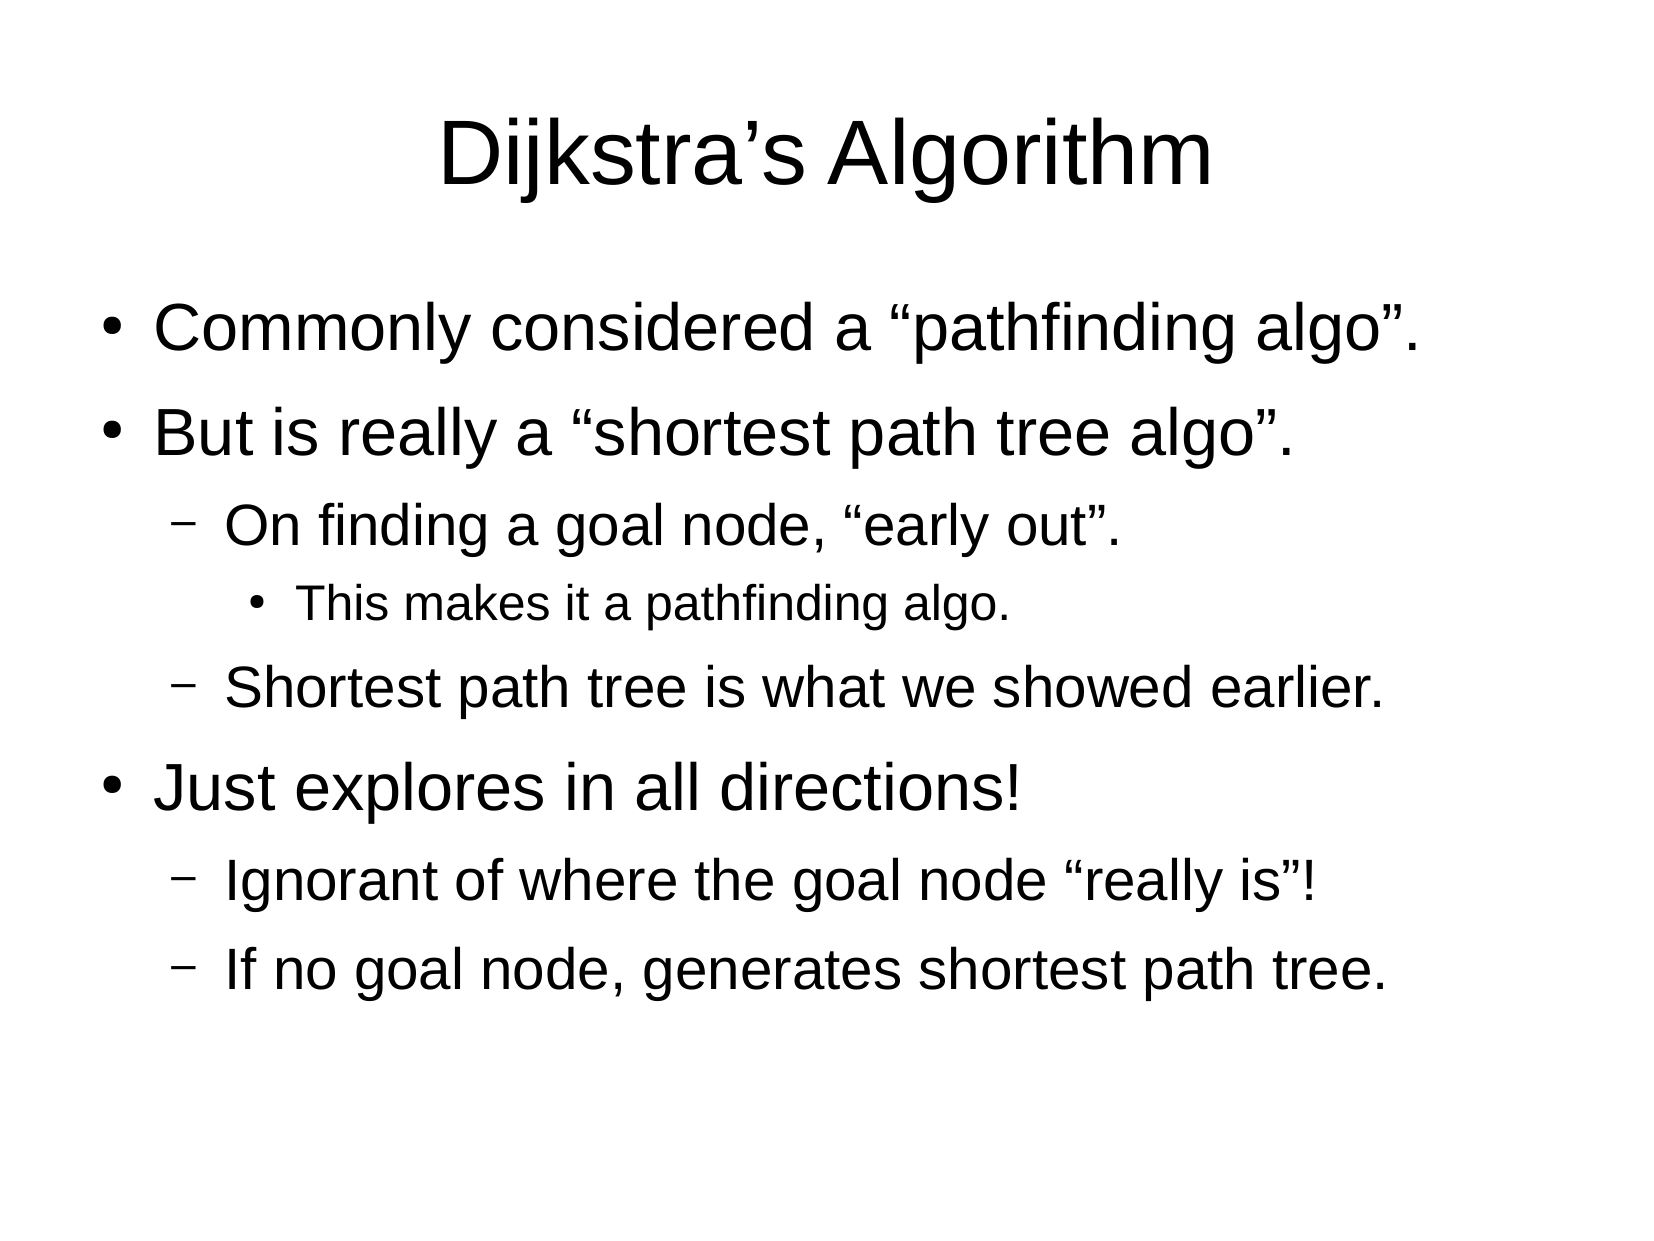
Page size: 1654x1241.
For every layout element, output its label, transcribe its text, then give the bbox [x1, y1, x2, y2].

title Dijkstra’s Algorithm [82, 49, 1571, 257]
list Commonly considered a “pathfinding algo”. But is really a “shortest path tree algo”. On finding a goal node, “early out”. This makes it a pathfinding algo. Shortest path tree is what we showed earlier. Just explores in all directions! Ignorant of where the goal node “really is”! If no goal node, generates shortest path tree. [82, 290, 1571, 1010]
